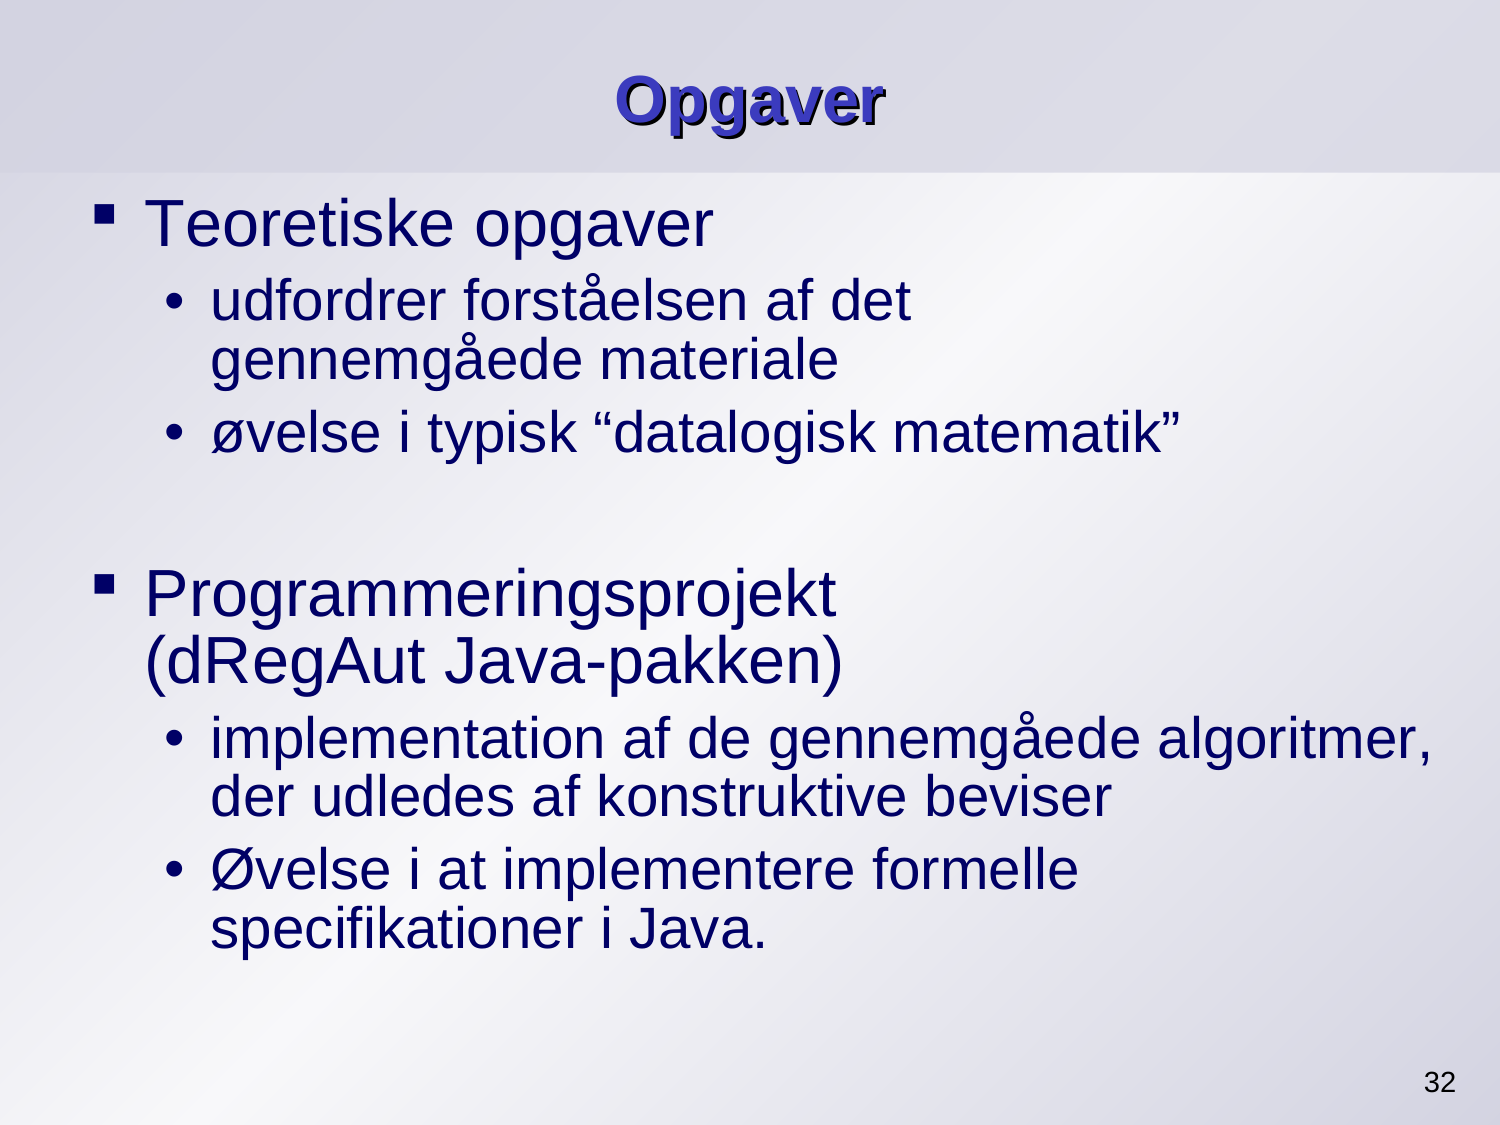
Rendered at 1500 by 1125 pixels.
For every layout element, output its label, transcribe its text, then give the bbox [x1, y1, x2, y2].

list Teoretiske opgaver udfordrer forståelsen af det gennemgåede materiale øvelse i typisk “datalogisk matematik” Programmeringsprojekt (dRegAut Java-pakken) implementation af de gennemgåede algoritmer, der udledes af konstruktive beviser Øvelse i at implementere formelle specifikationer i Java. [74, 184, 1459, 1048]
title Opgaver [75, 24, 1426, 174]
